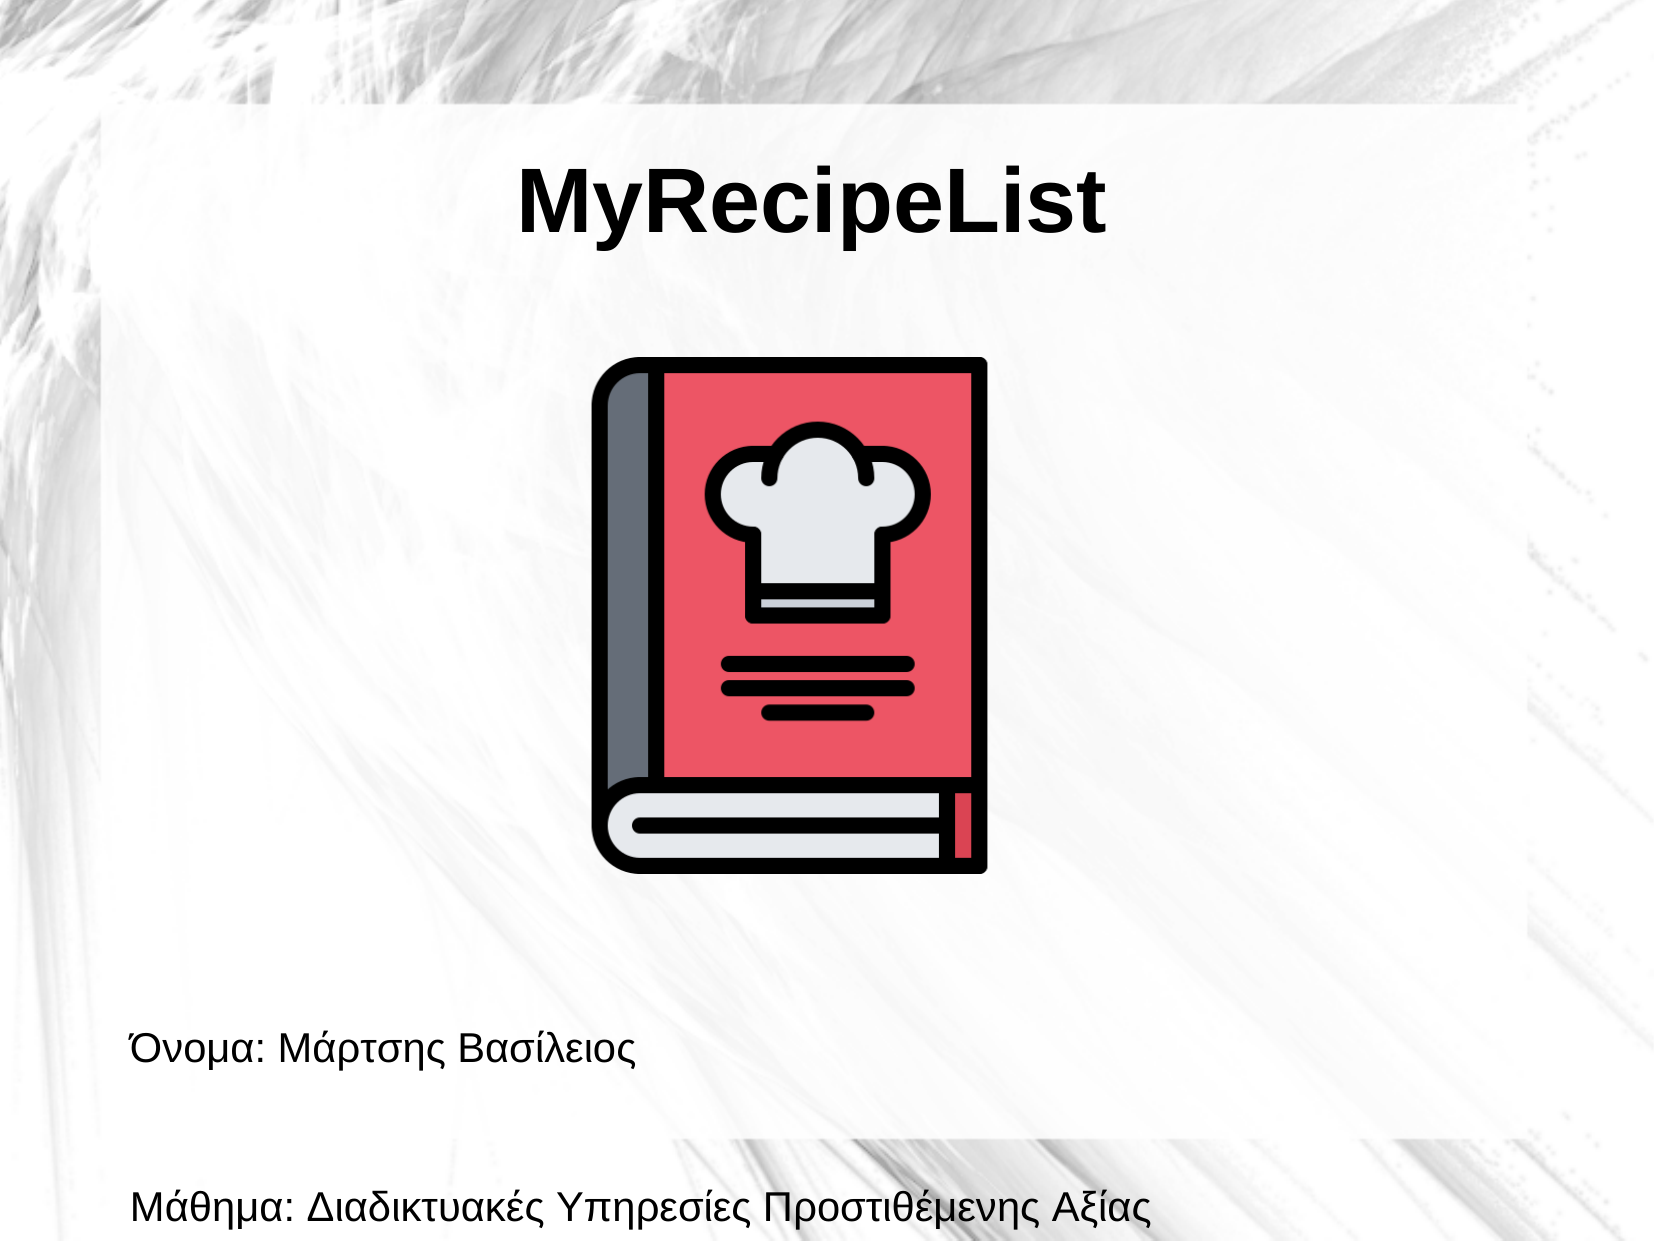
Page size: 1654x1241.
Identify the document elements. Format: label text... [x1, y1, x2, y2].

picture [531, 357, 1048, 875]
subtitle Όνομα: Μάρτσης Βασίλειος Μάθημα: Διαδικτυακές Υπηρεσίες Προστιθέμενης Αξίας [129, 614, 1583, 1240]
title MyRecipeList [118, 112, 1506, 281]
